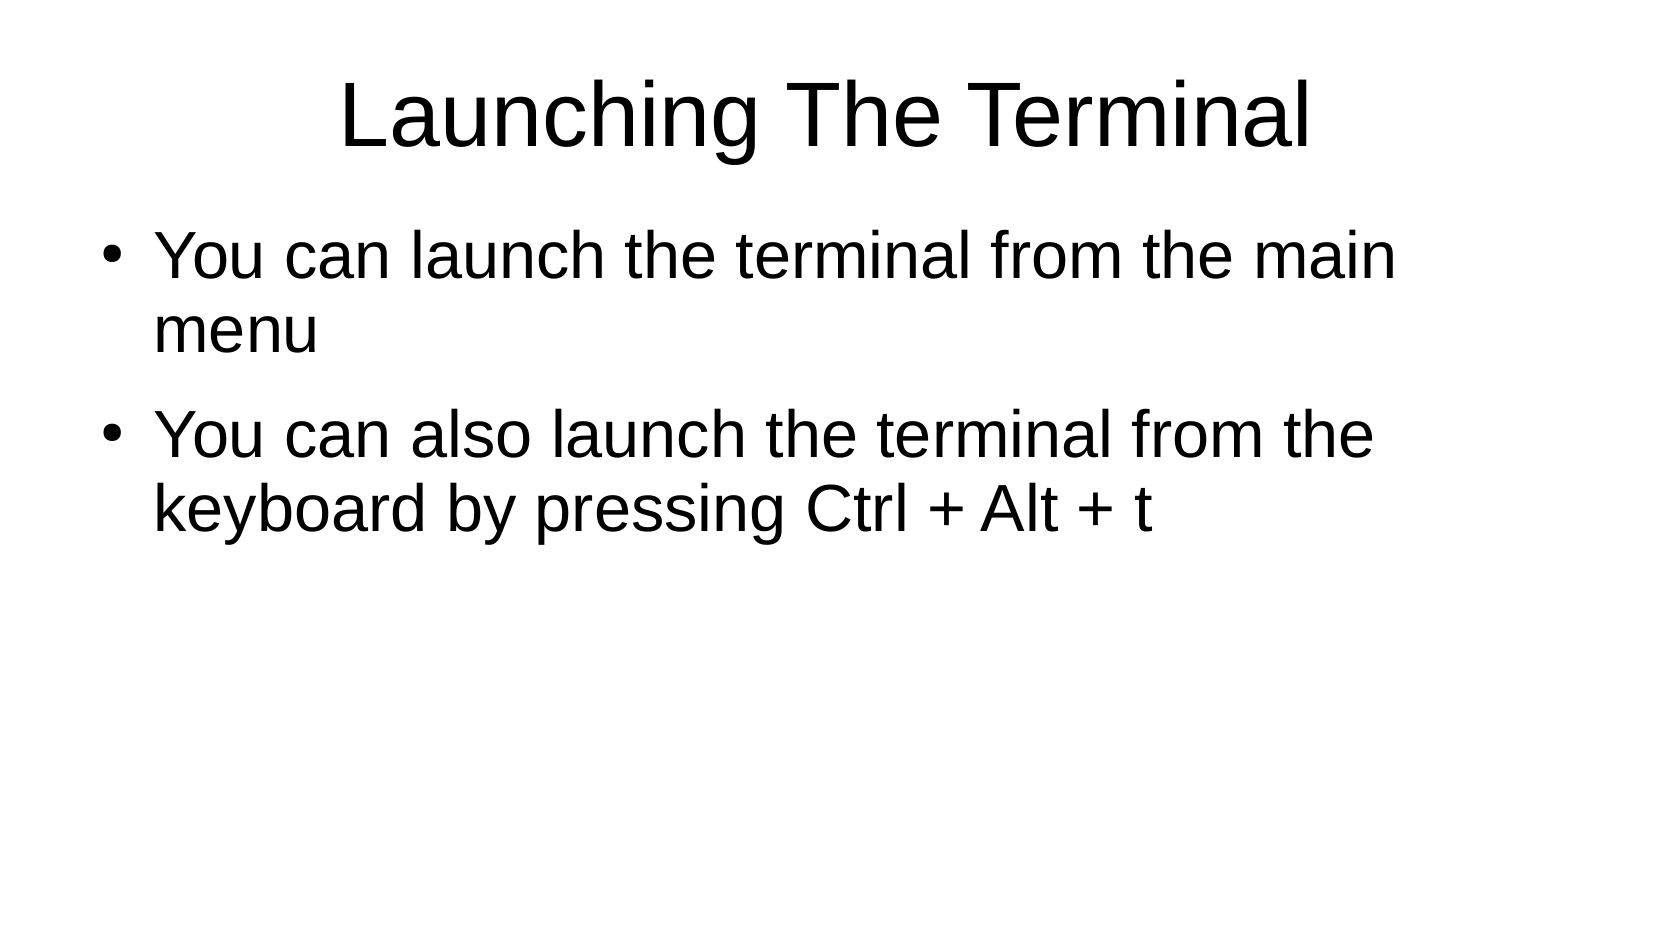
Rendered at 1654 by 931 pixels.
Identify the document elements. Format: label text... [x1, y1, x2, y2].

title Launching The Terminal [82, 37, 1571, 193]
list You can launch the terminal from the main menu You can also launch the terminal from the keyboard by pressing Ctrl + Alt + t [82, 217, 1571, 758]
